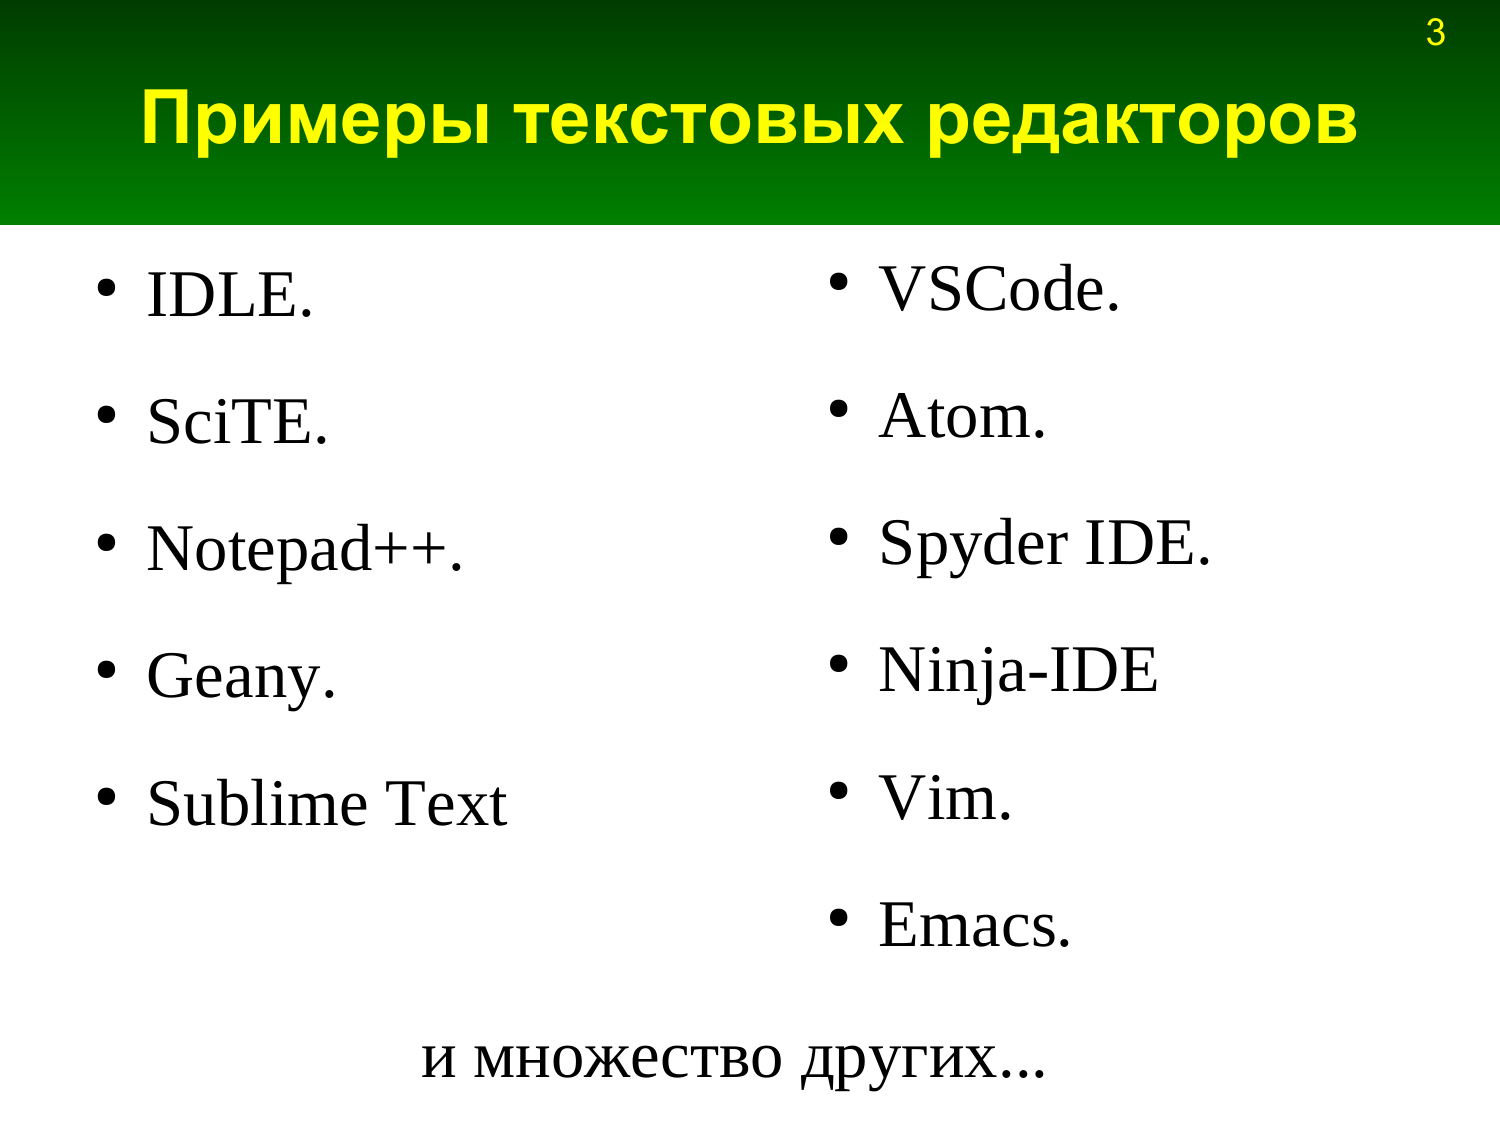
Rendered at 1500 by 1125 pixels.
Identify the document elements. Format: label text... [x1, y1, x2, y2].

text_box IDLE. SciTE. Notepad++. Geany. Sublime Text [94, 242, 524, 847]
title Примеры текстовых редакторов [75, 11, 1426, 215]
text_box и множество других... [420, 1003, 1065, 1099]
text_box VSCode. Atom. Spyder IDE. Ninja-IDE Vim. Emacs. [826, 236, 1229, 968]
